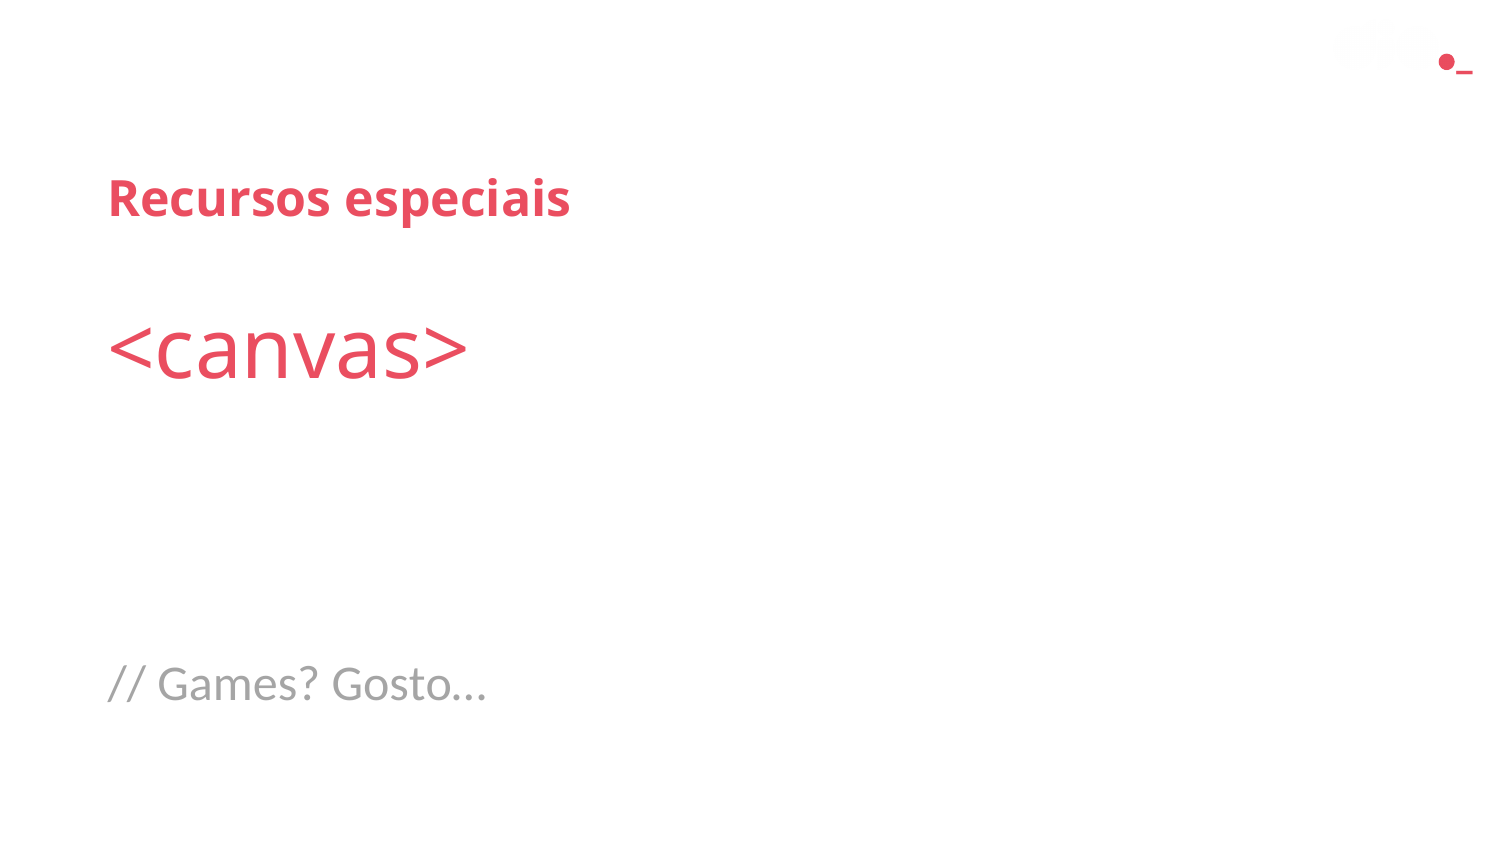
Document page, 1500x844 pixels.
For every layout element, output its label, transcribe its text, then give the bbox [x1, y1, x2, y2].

text_box <canvas> [92, 264, 1309, 431]
text_box // Games? Gosto… [92, 635, 1309, 701]
text_box Recursos especiais [92, 142, 1309, 223]
picture [1333, 19, 1473, 75]
